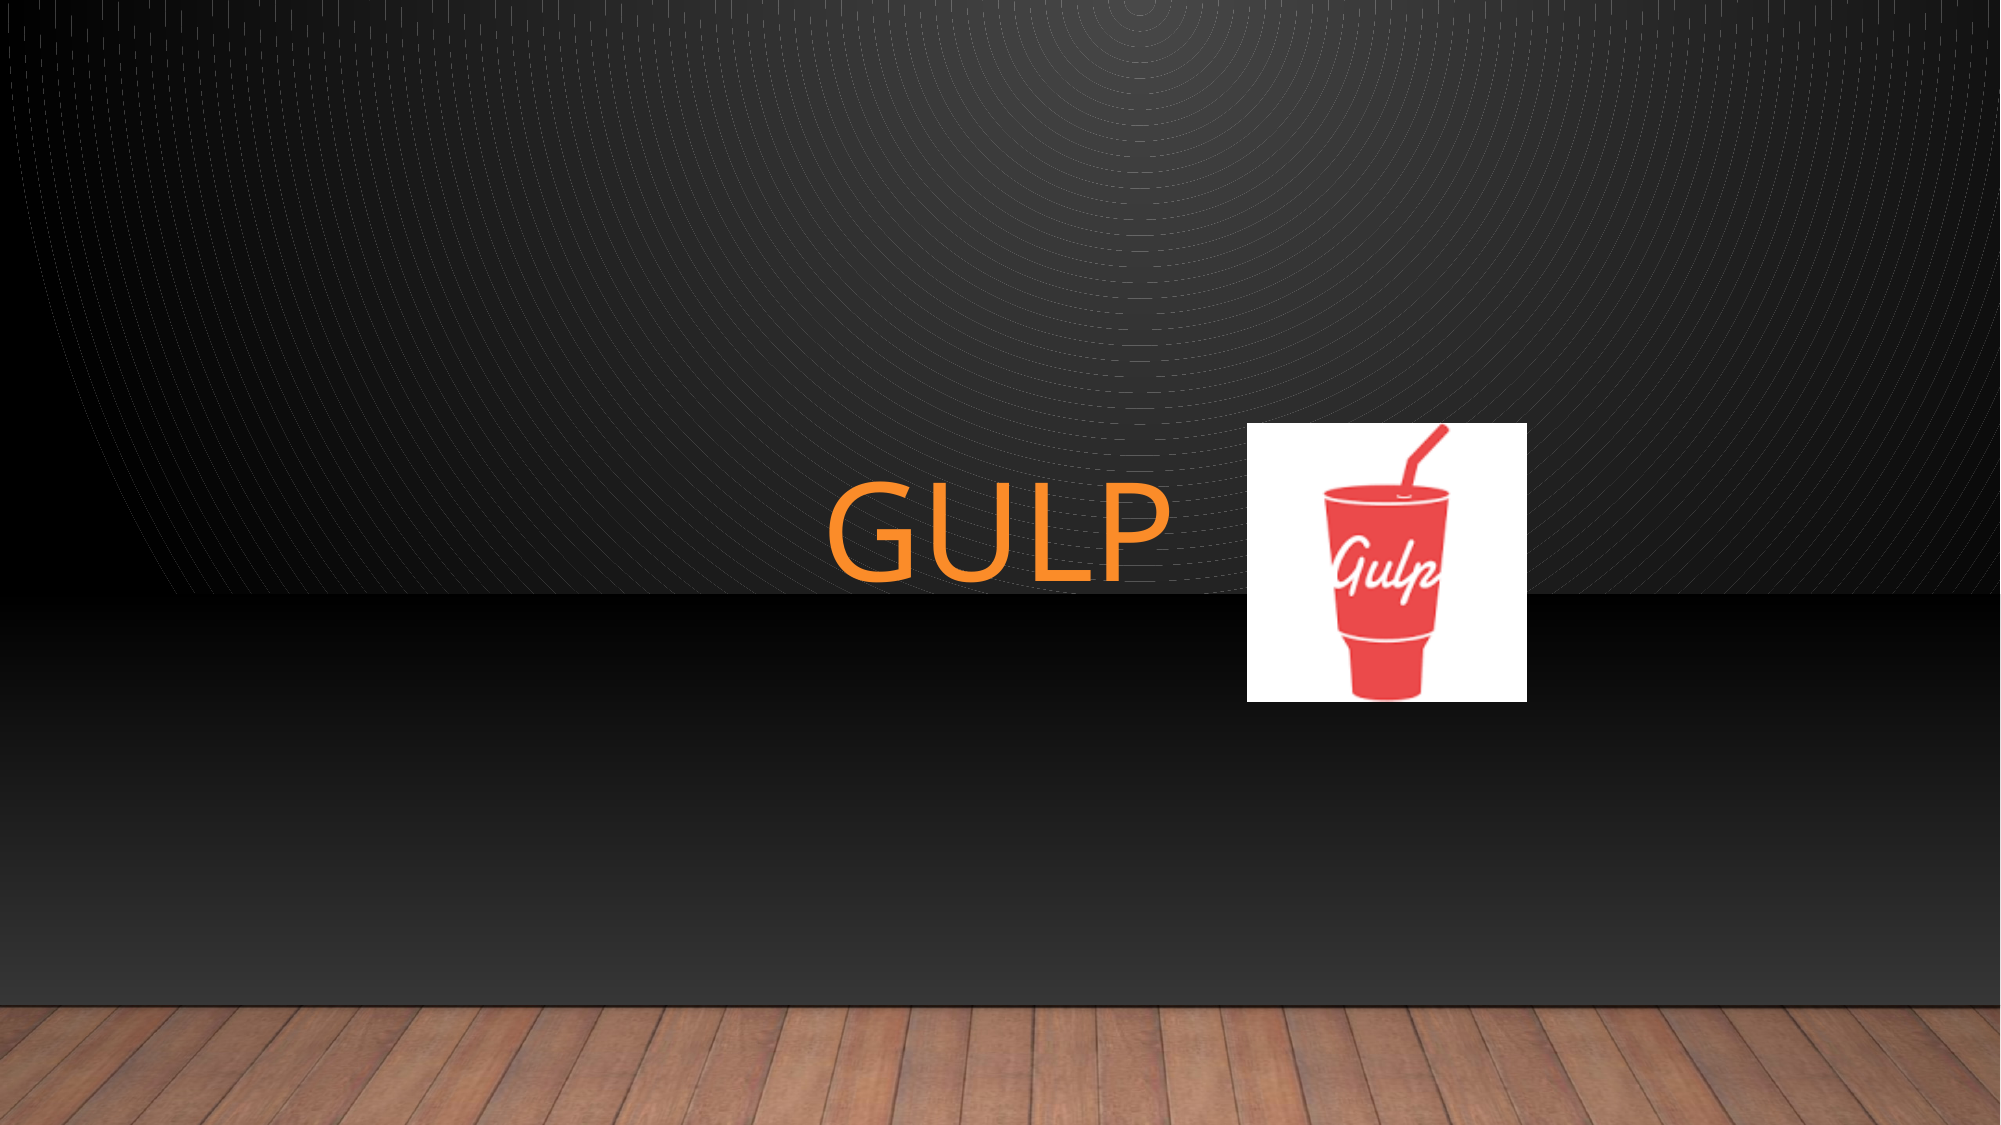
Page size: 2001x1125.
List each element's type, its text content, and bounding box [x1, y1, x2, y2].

title GULP [291, 131, 1708, 611]
picture [1247, 423, 1527, 702]
